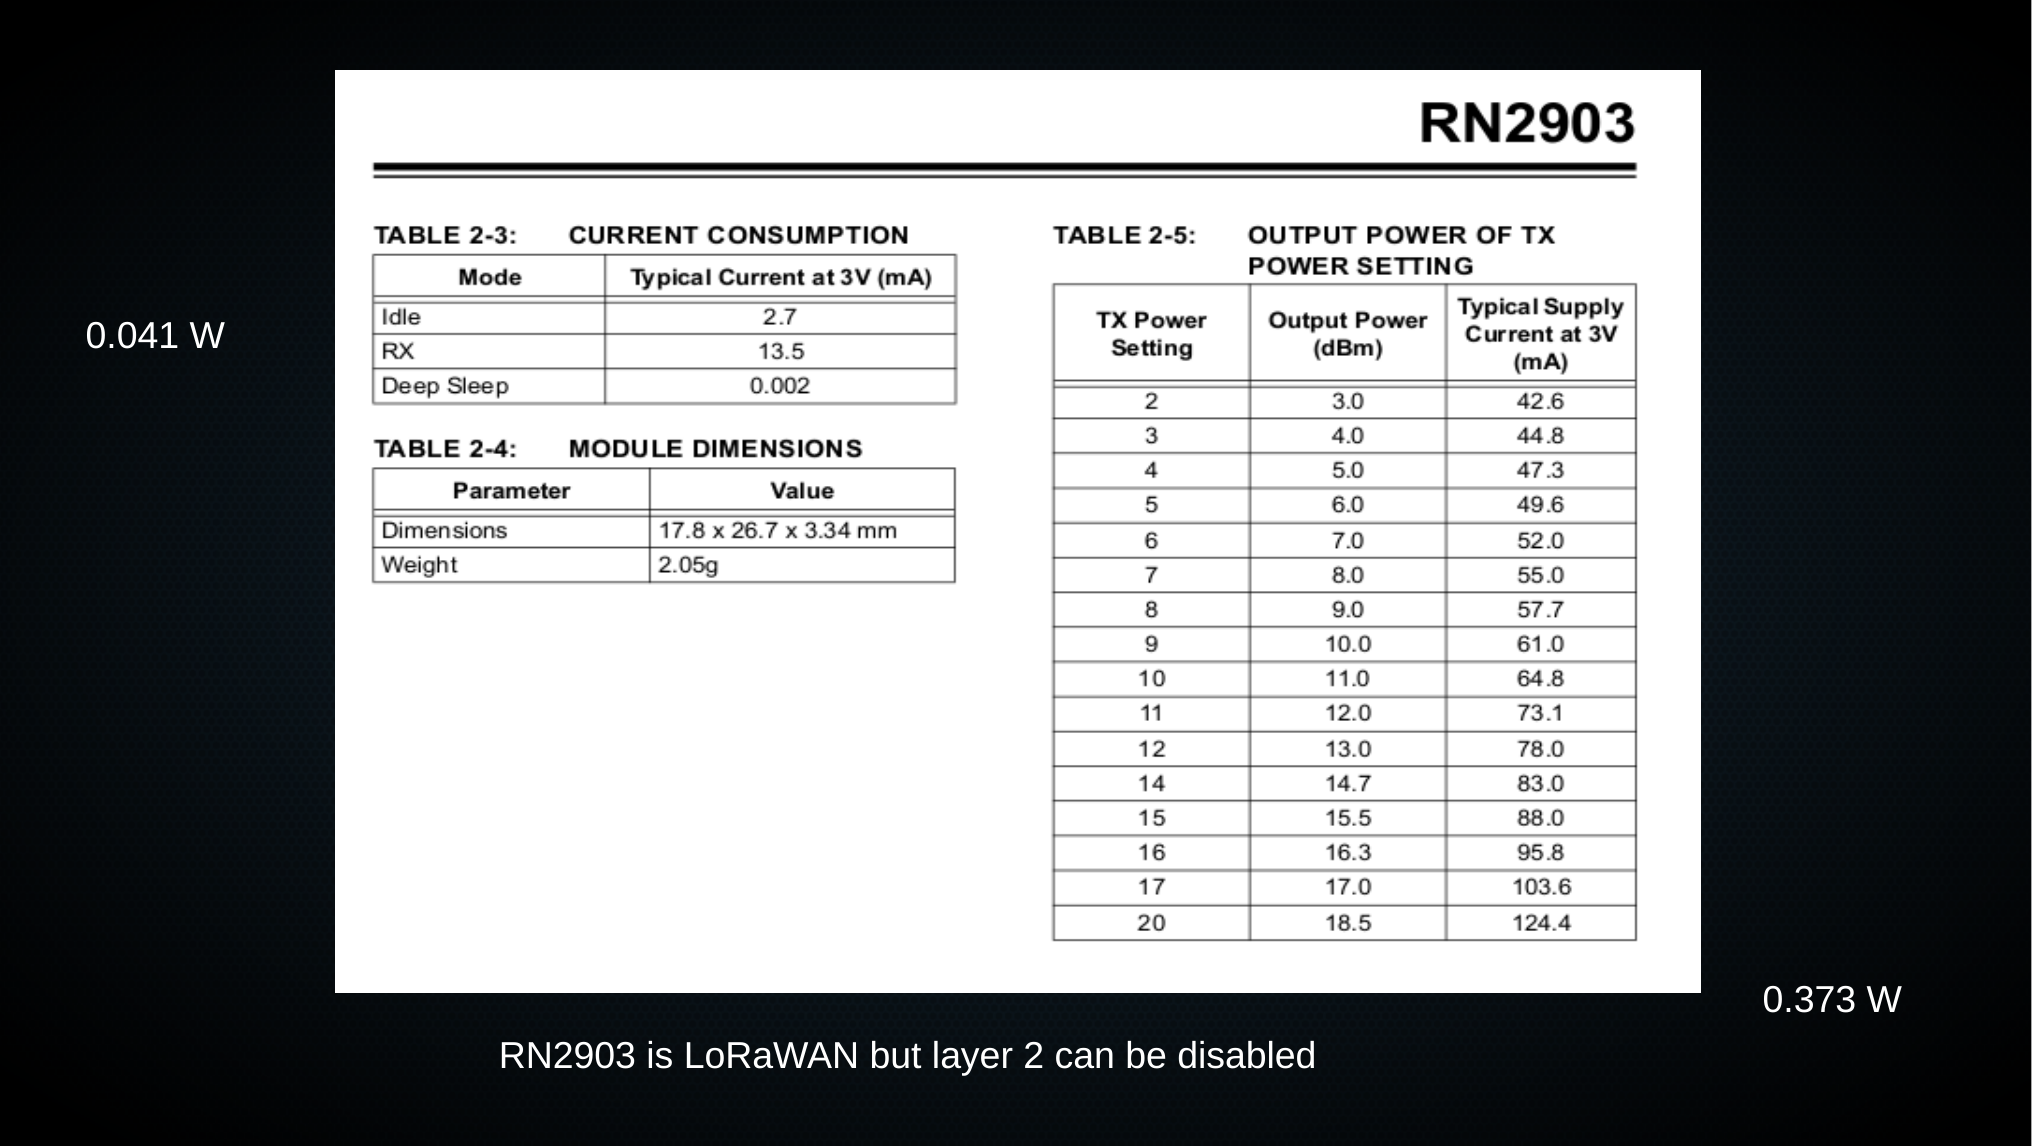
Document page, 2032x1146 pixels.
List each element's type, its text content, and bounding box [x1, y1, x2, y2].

text_box 0.041 W [70, 307, 319, 364]
text_box 0.373 W [1748, 970, 1997, 1028]
picture [0, 0, 2032, 1146]
text_box RN2903 is LoRaWAN but layer 2 can be disabled [484, 1027, 1666, 1085]
